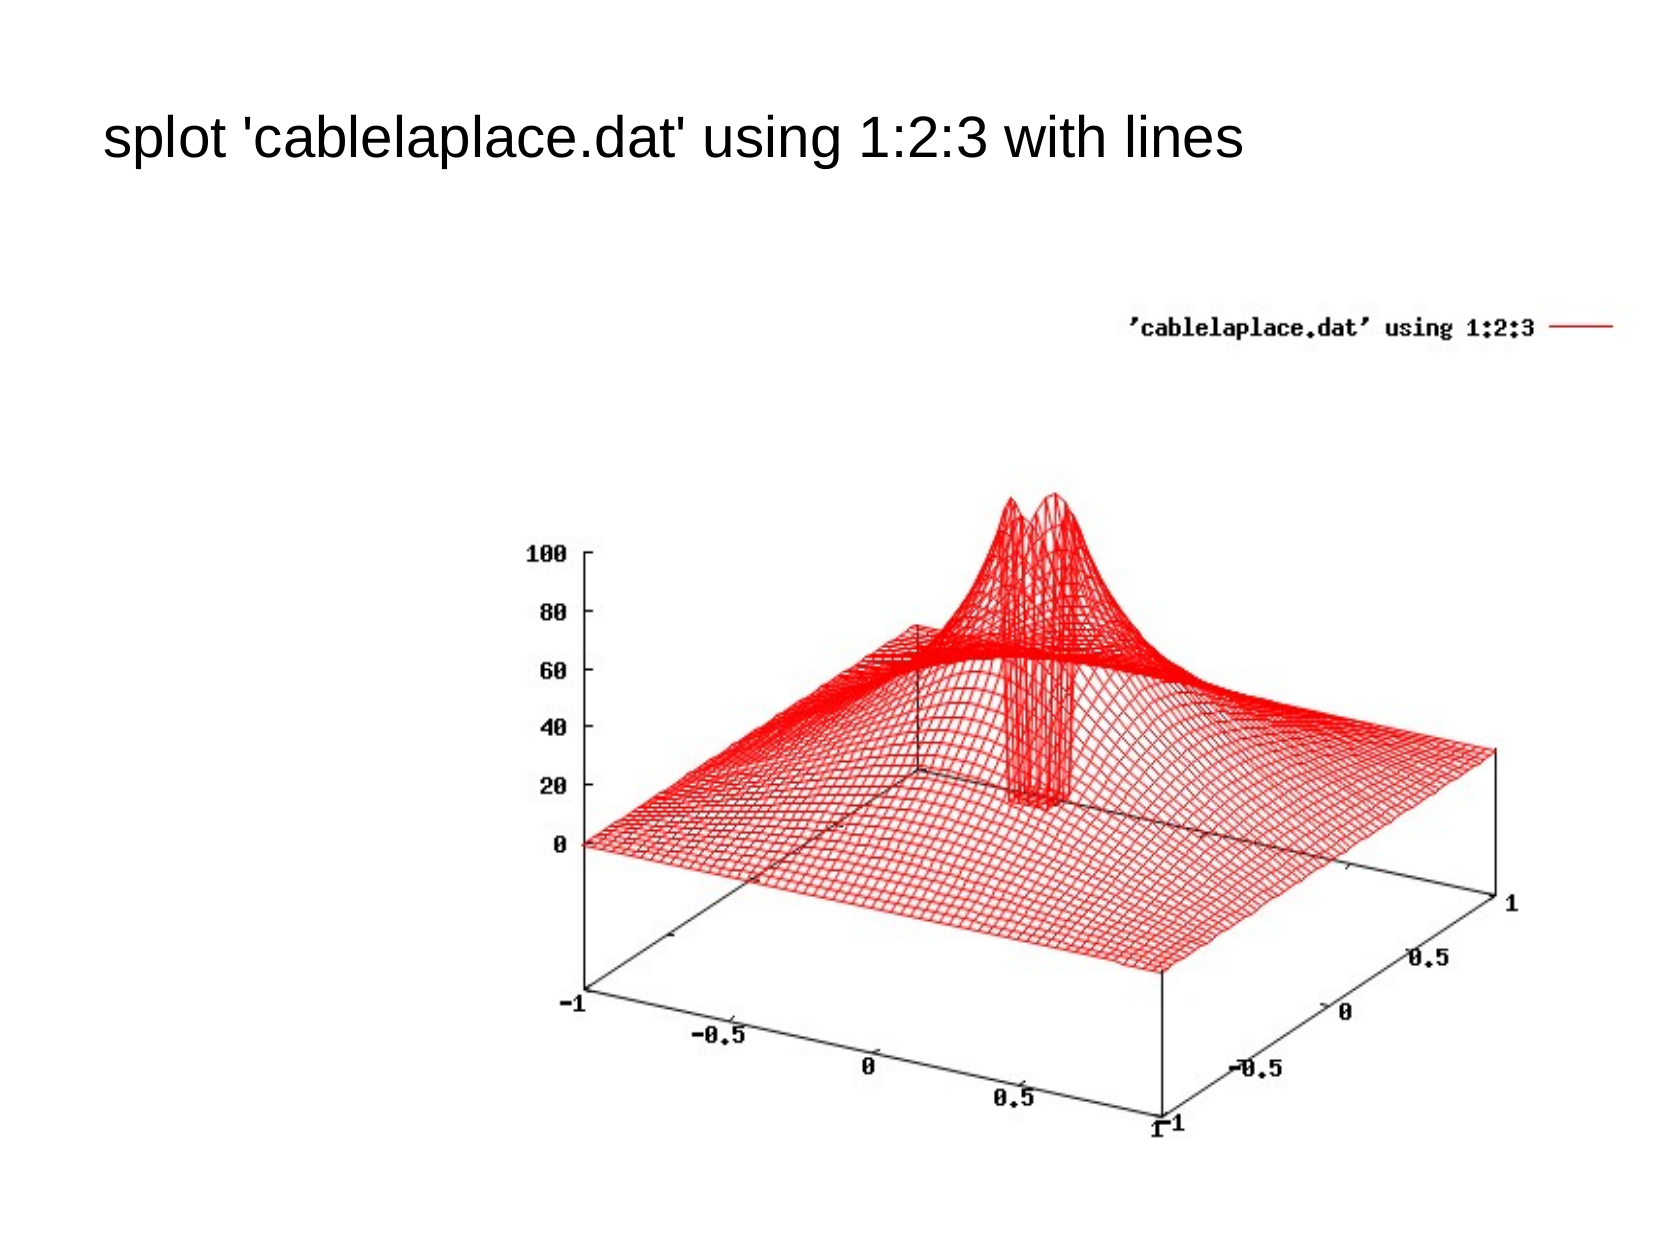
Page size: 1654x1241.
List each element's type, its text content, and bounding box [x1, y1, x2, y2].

text_box splot 'cablelaplace.dat' using 1:2:3 with lines [88, 97, 1270, 178]
picture [419, 236, 1654, 1240]
